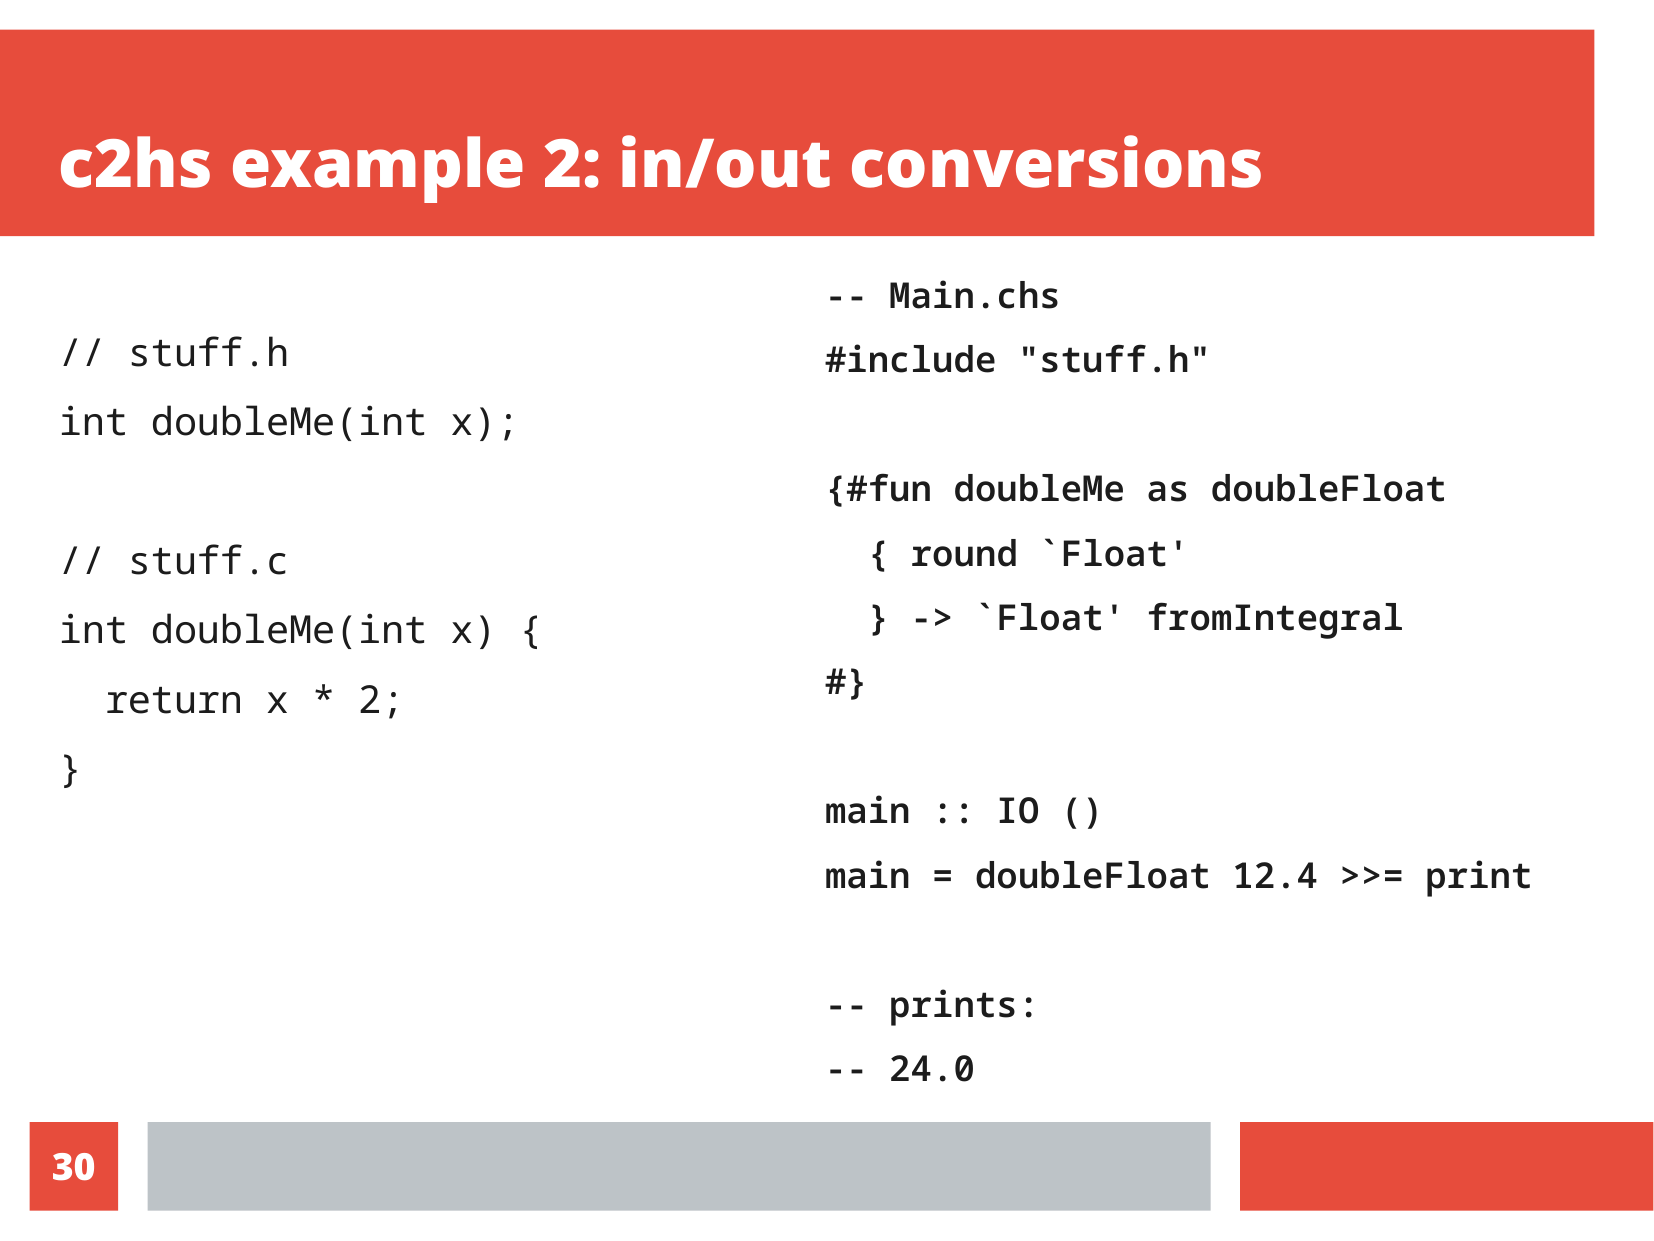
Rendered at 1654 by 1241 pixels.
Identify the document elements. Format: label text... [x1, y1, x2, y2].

list -- Main.chs #include "stuff.h" {#fun doubleMe as doubleFloat { round `Float' } -> `Float' fromIntegral #} main :: IO () main = doubleFloat 12.4 >>= print -- prints: -- 24.0 [825, 270, 1606, 1096]
title c2hs example 2: in/out conversions [59, 59, 1595, 207]
list // stuff.h int doubleMe(int x); // stuff.c int doubleMe(int x) { return x * 2; } [59, 324, 794, 796]
